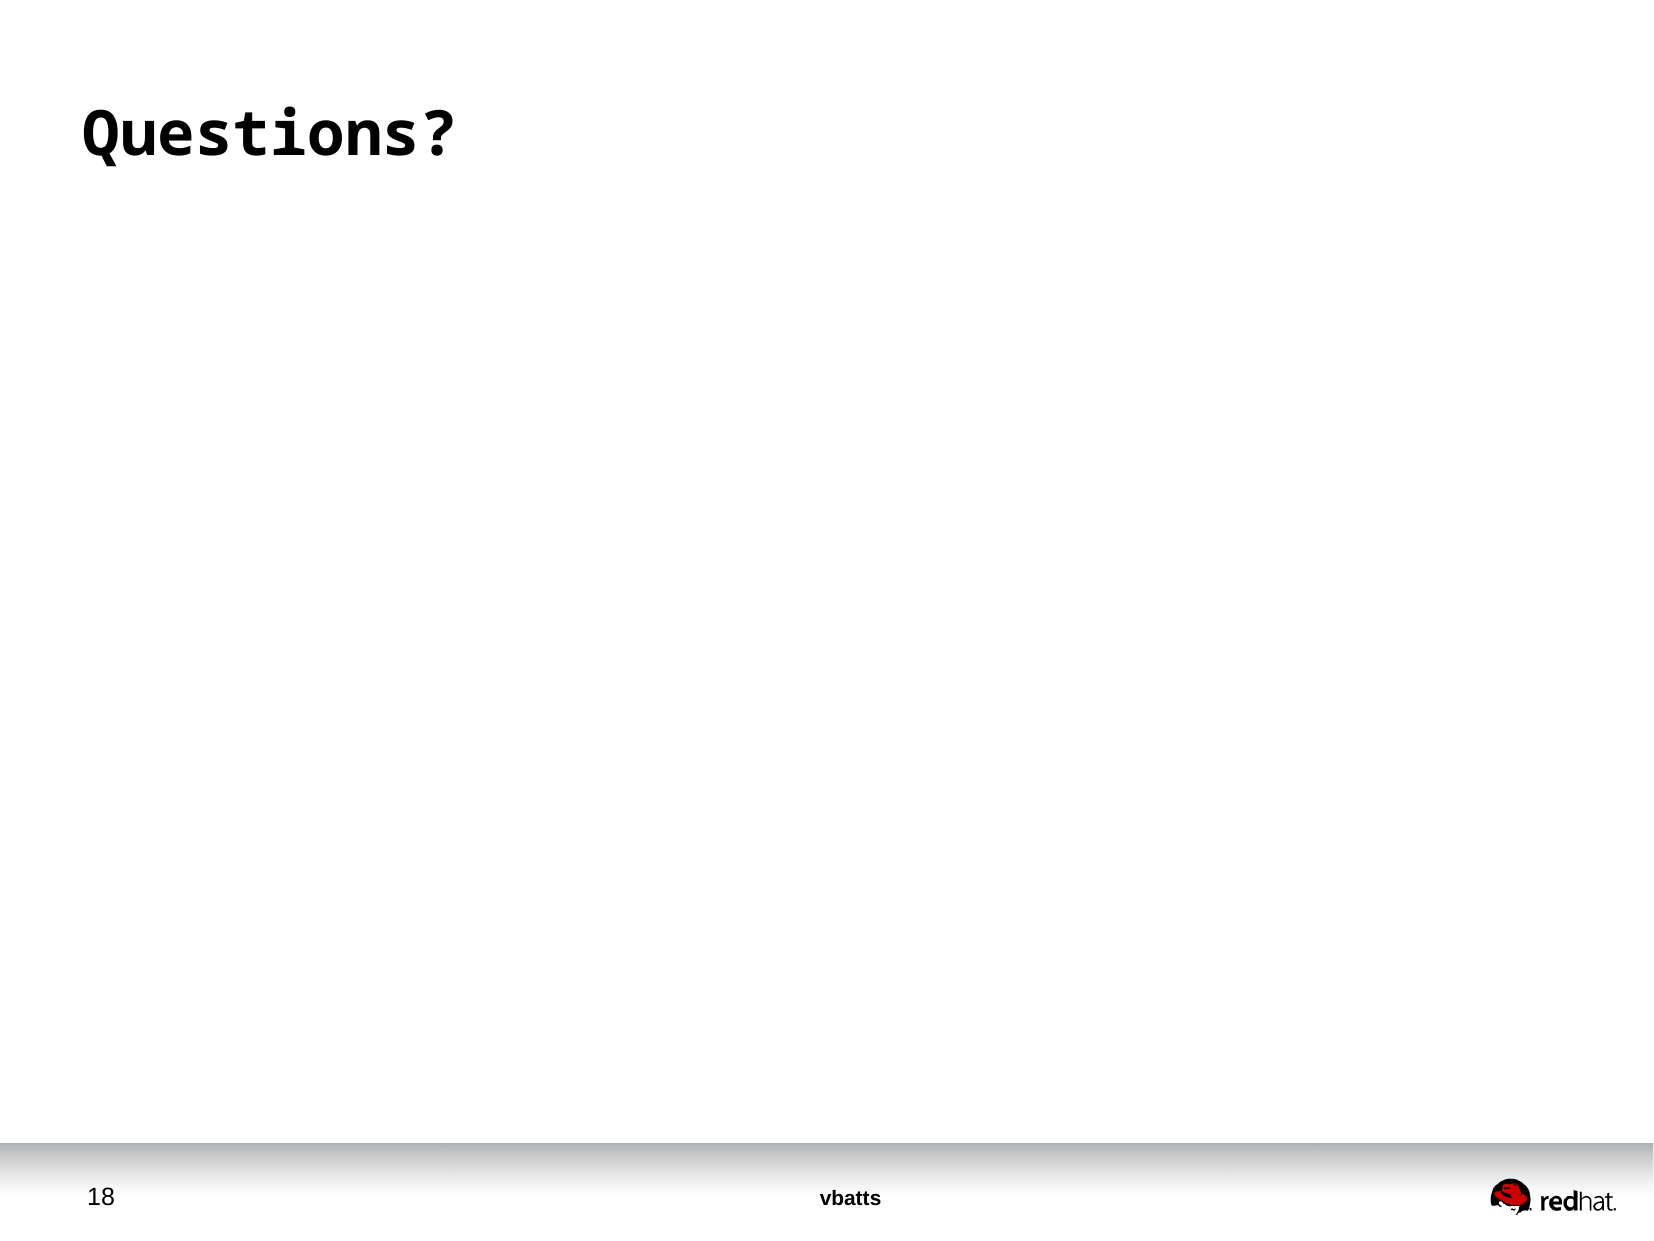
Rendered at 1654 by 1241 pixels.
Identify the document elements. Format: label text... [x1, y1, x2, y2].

title Questions? [82, 37, 1571, 226]
picture [0, 1143, 1654, 1241]
